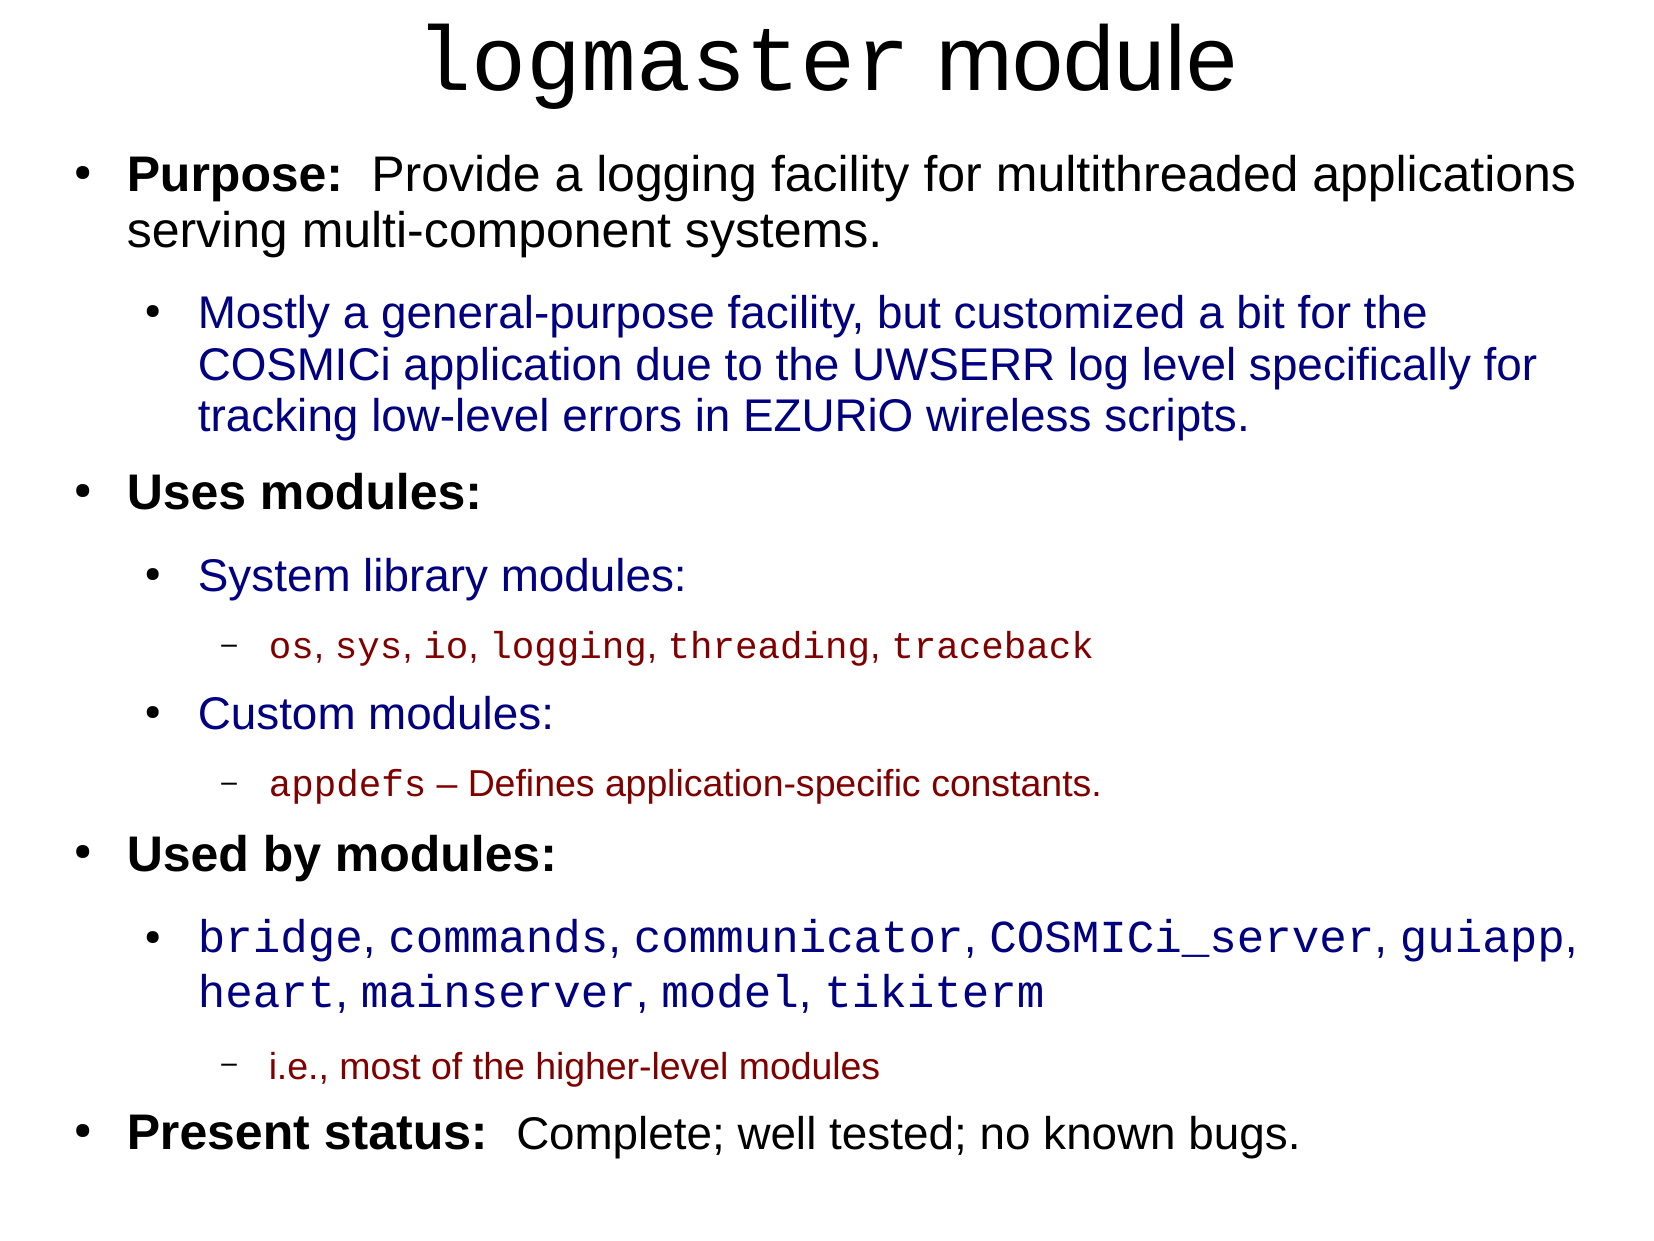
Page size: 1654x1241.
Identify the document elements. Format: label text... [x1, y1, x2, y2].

title logmaster module [82, 6, 1571, 118]
list Purpose: Provide a logging facility for multithreaded applications serving multi-component systems. Mostly a general-purpose facility, but customized a bit for the COSMICi application due to the UWSERR log level specifically for tracking low-level errors in EZURiO wireless scripts. Uses modules: System library modules: os, sys, io, logging, threading, traceback Custom modules: appdefs – Defines application-specific constants. Used by modules: bridge, commands, communicator, COSMICi_server, guiapp, heart, mainserver, model, tikiterm i.e., most of the higher-level modules Present status: Complete; well tested; no known bugs. [56, 146, 1595, 1180]
